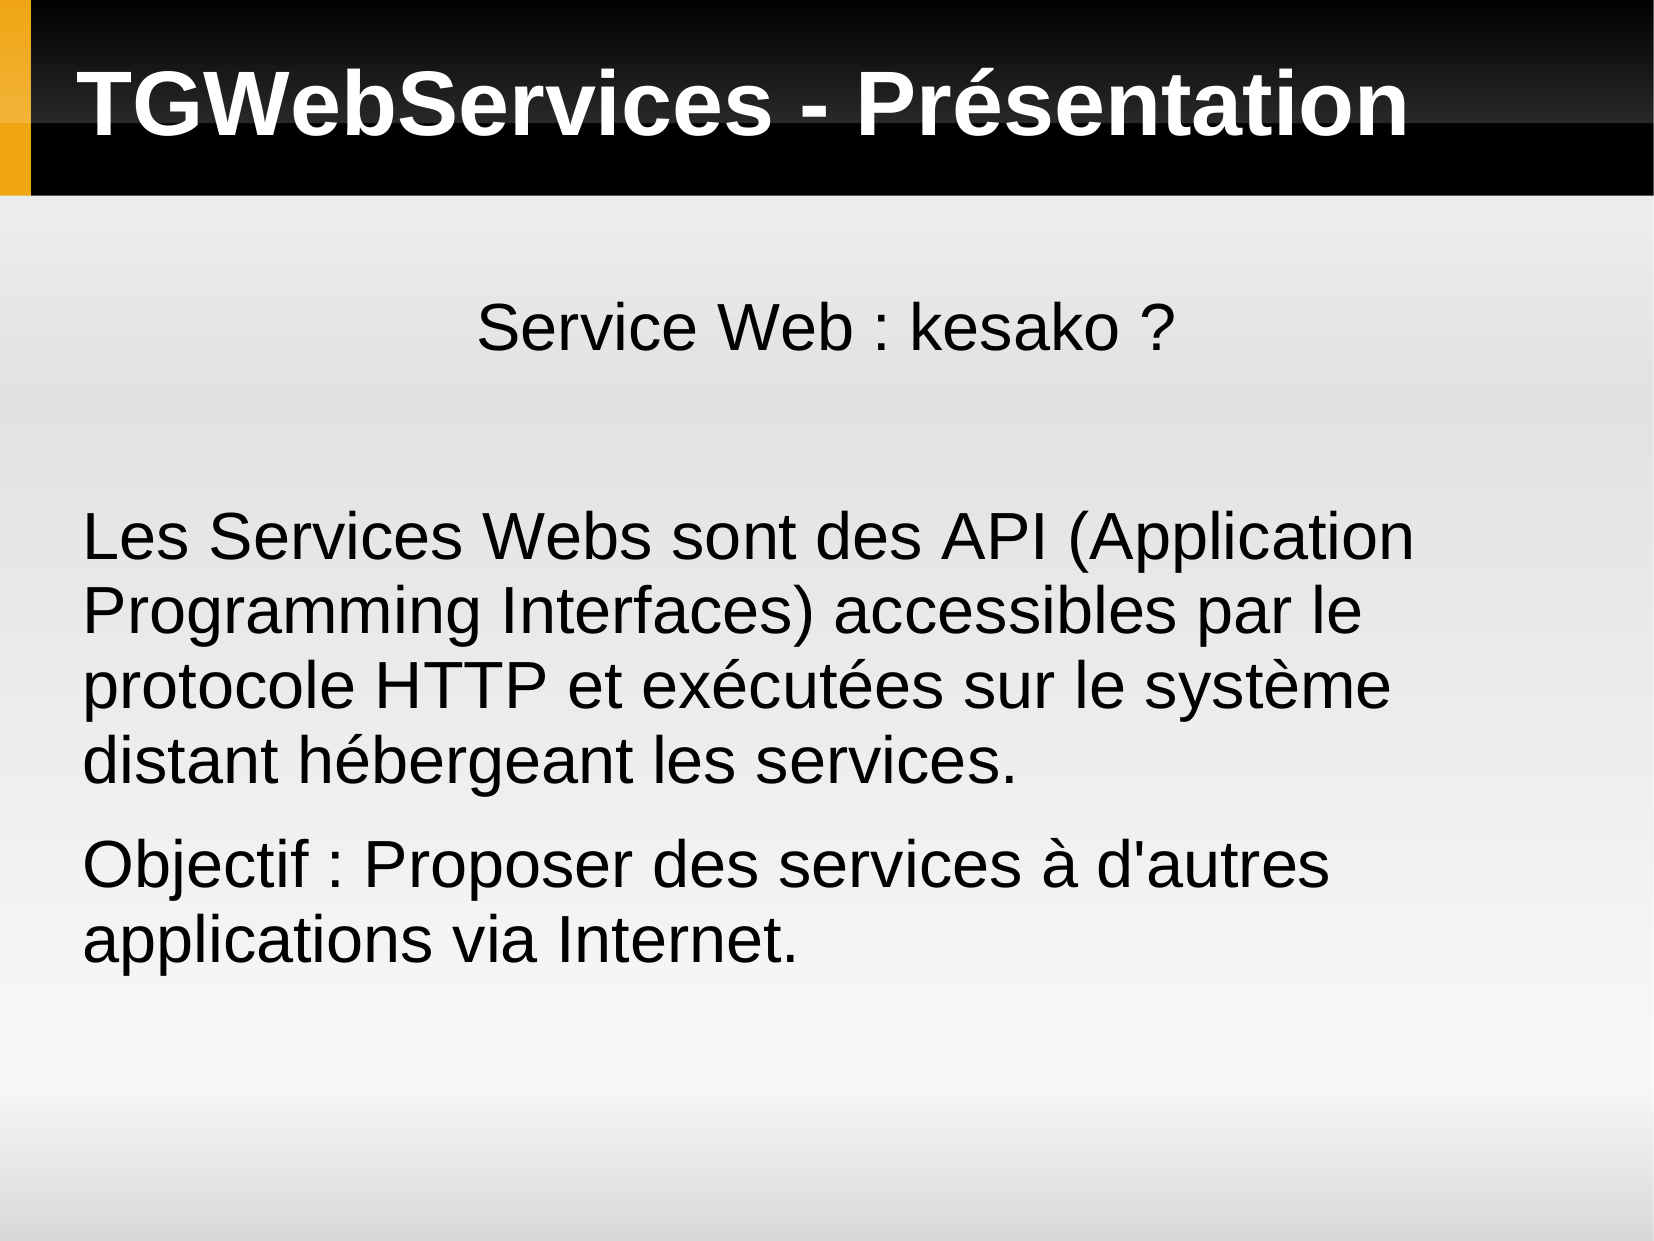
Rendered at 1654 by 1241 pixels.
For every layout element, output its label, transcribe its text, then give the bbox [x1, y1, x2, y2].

list Service Web : kesako ? Les Services Webs sont des API (Application Programming Interfaces) accessibles par le protocole HTTP et exécutées sur le système distant hébergeant les services. Objectif : Proposer des services à d'autres applications via Internet. [82, 290, 1571, 1094]
title TGWebServices - Présentation [76, 0, 1565, 208]
picture [0, 0, 1654, 1241]
